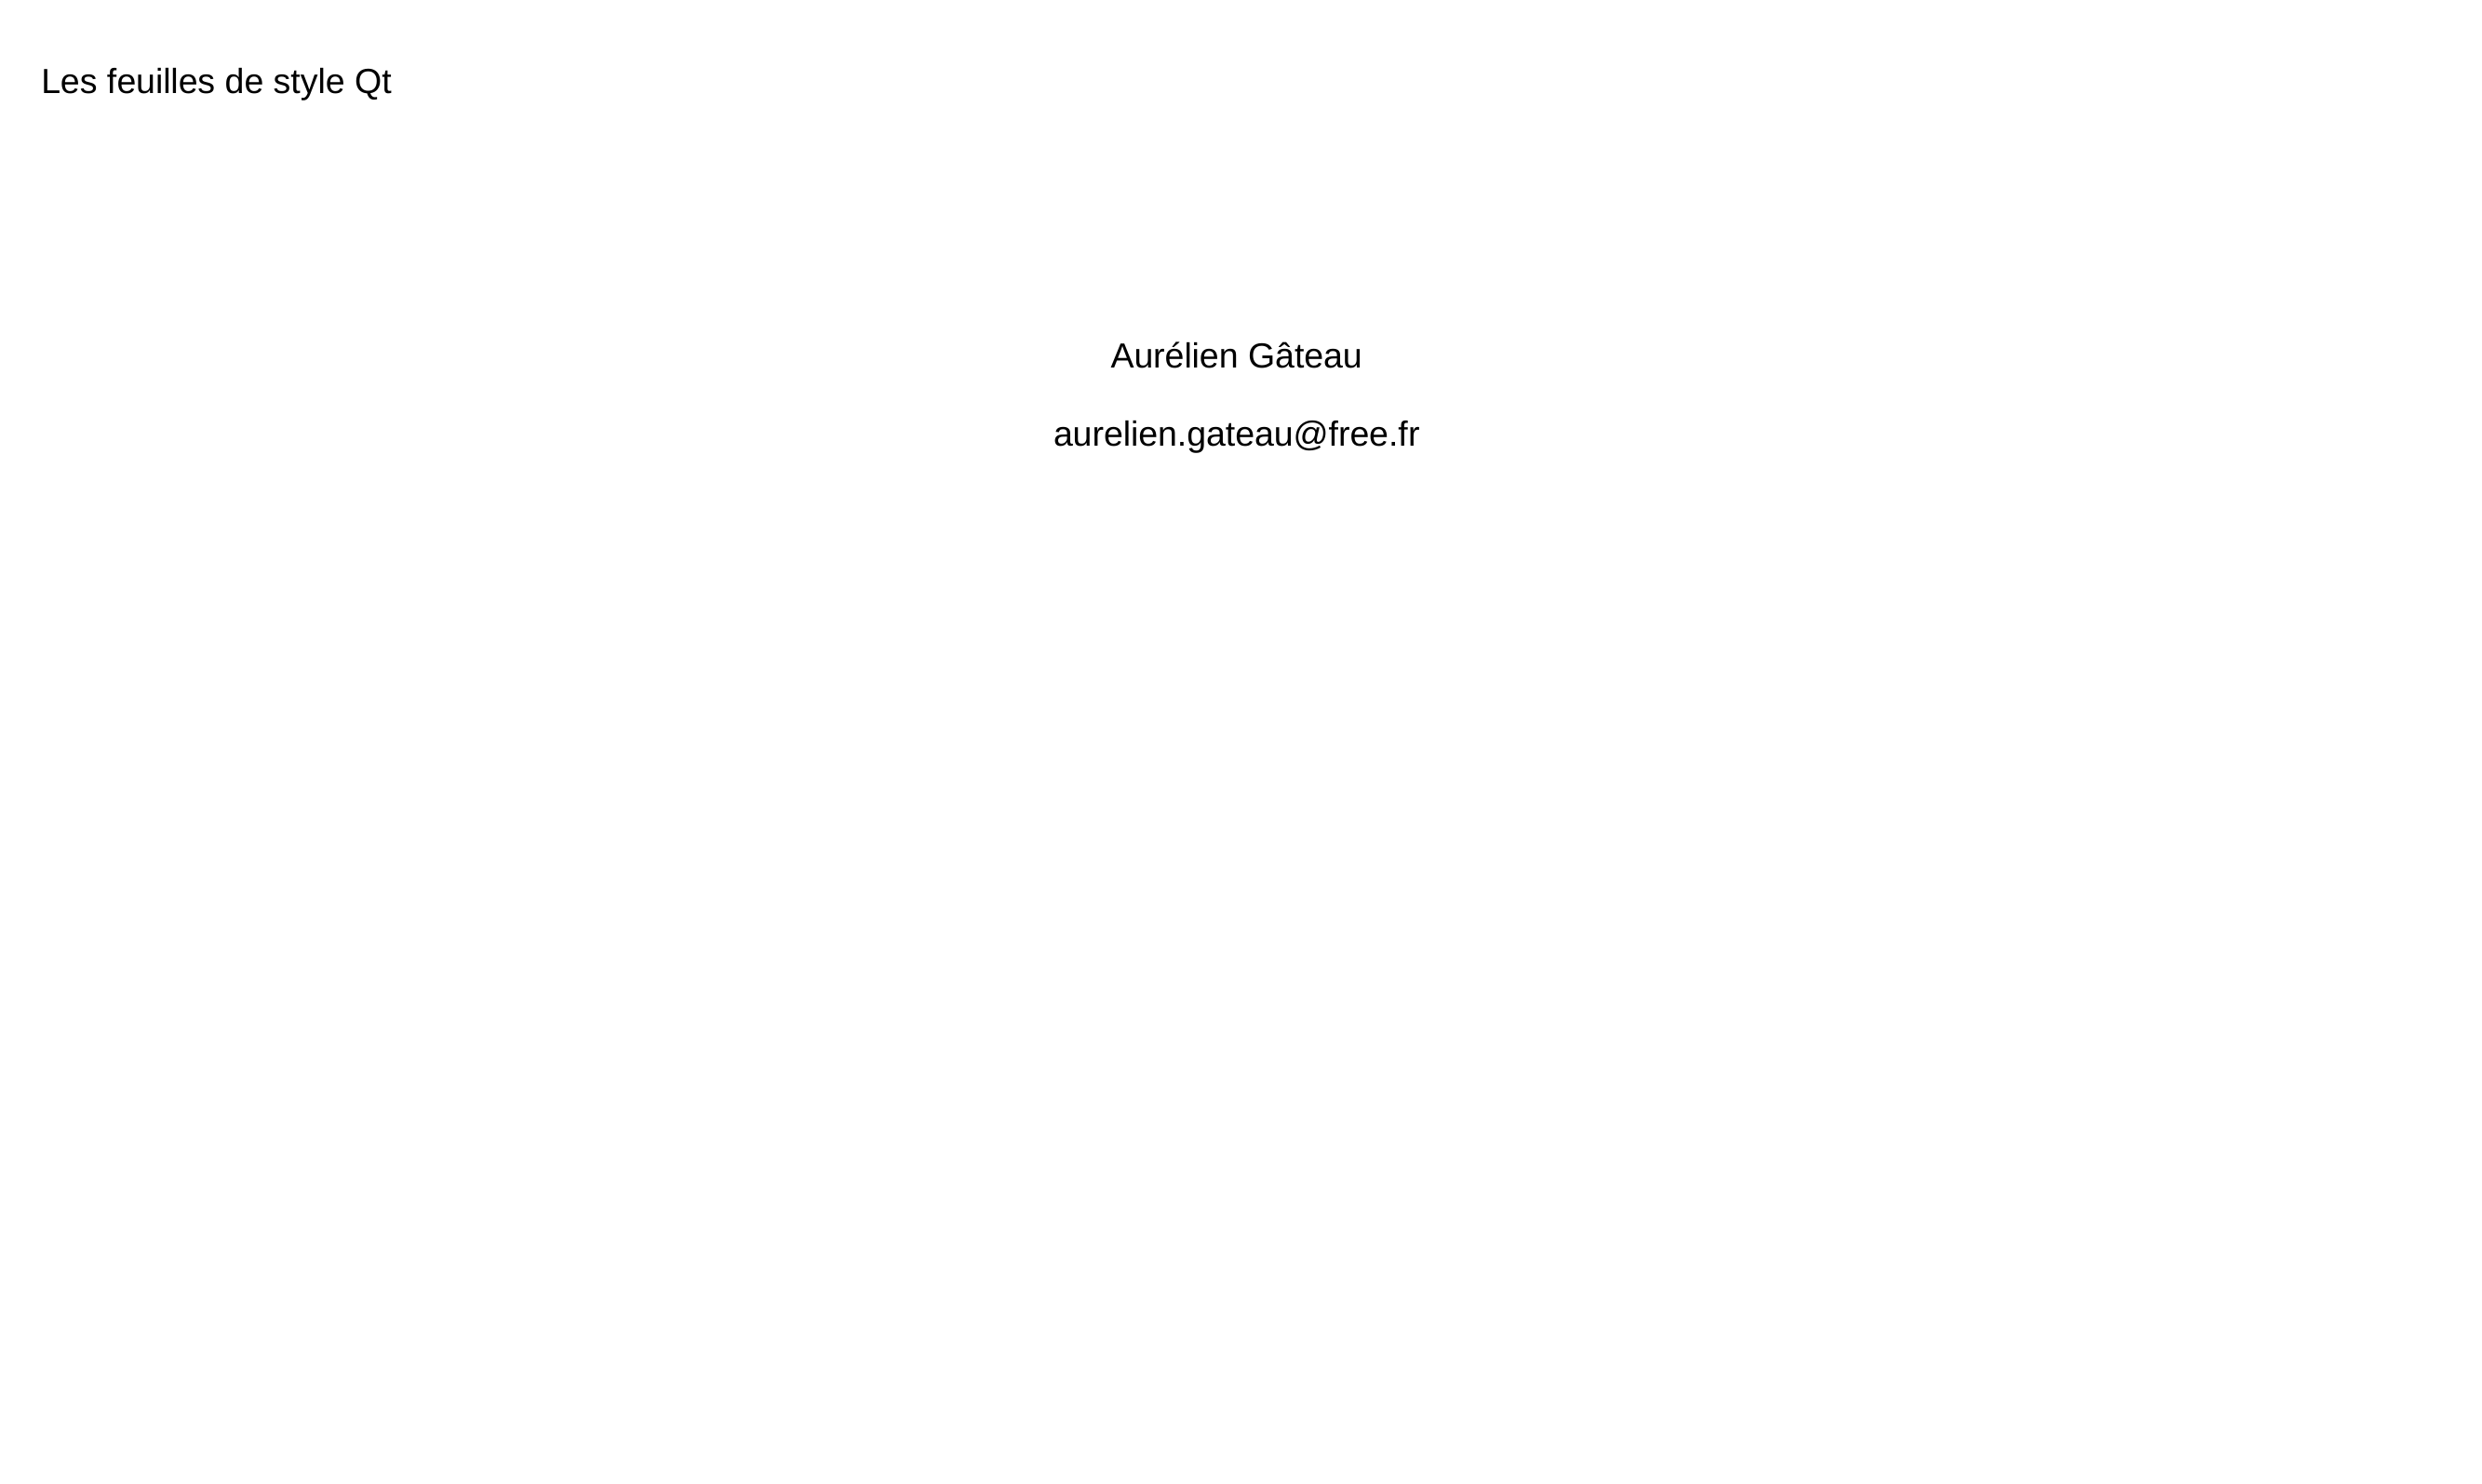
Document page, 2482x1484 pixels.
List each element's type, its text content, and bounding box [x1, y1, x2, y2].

text_box Aurélien Gâteau aurelien.gateau@free.fr [27, 329, 2446, 461]
text_box Les feuilles de style Qt [27, 55, 2446, 108]
